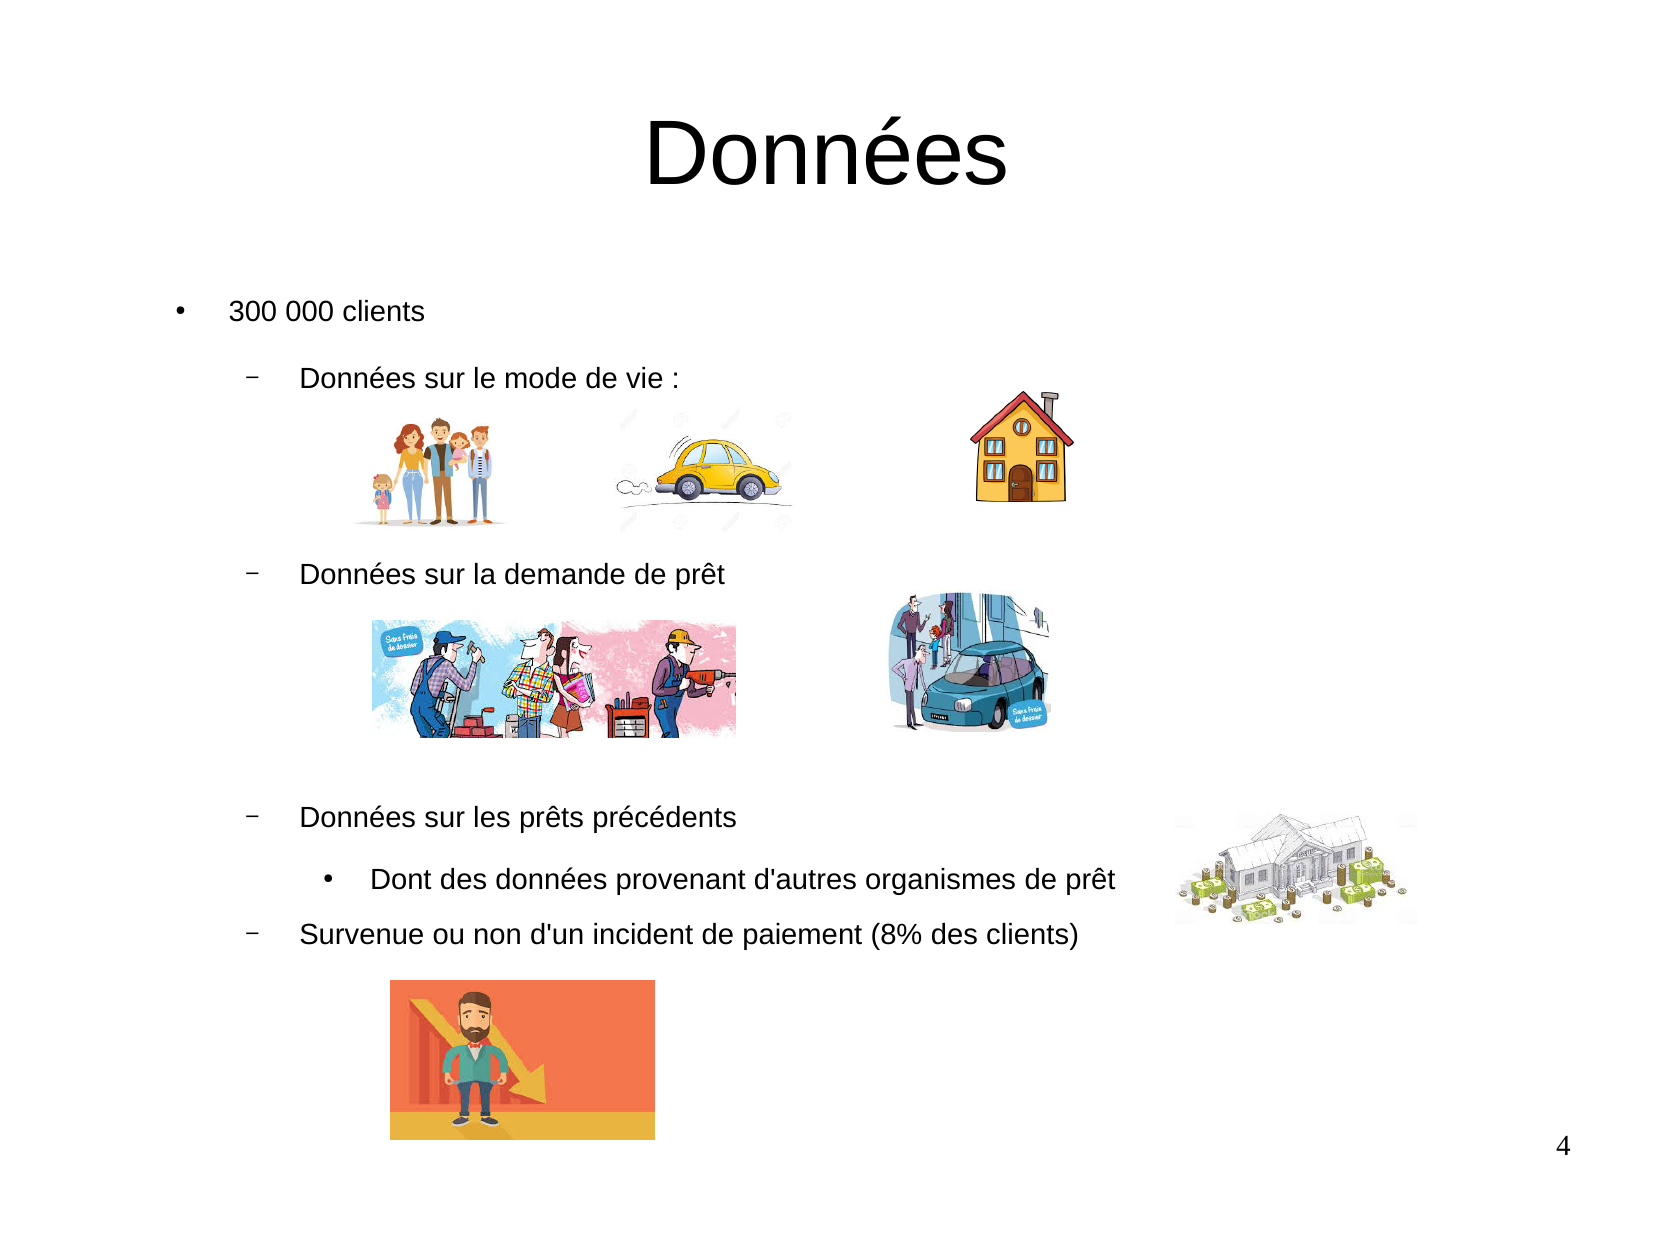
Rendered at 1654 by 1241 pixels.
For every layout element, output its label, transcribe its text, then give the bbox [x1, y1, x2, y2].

picture [372, 620, 736, 738]
picture [885, 590, 1051, 732]
picture [345, 407, 511, 532]
picture [614, 405, 796, 541]
picture [390, 980, 655, 1141]
title Données [82, 49, 1571, 257]
picture [1175, 794, 1418, 946]
list 300 000 clients Données sur le mode de vie : Données sur la demande de prêt Données sur les prêts précédents Dont des données provenant d'autres organismes de prêt Survenue ou non d'un incident de paiement (8% des clients) [82, 290, 1516, 1096]
picture [970, 391, 1074, 502]
